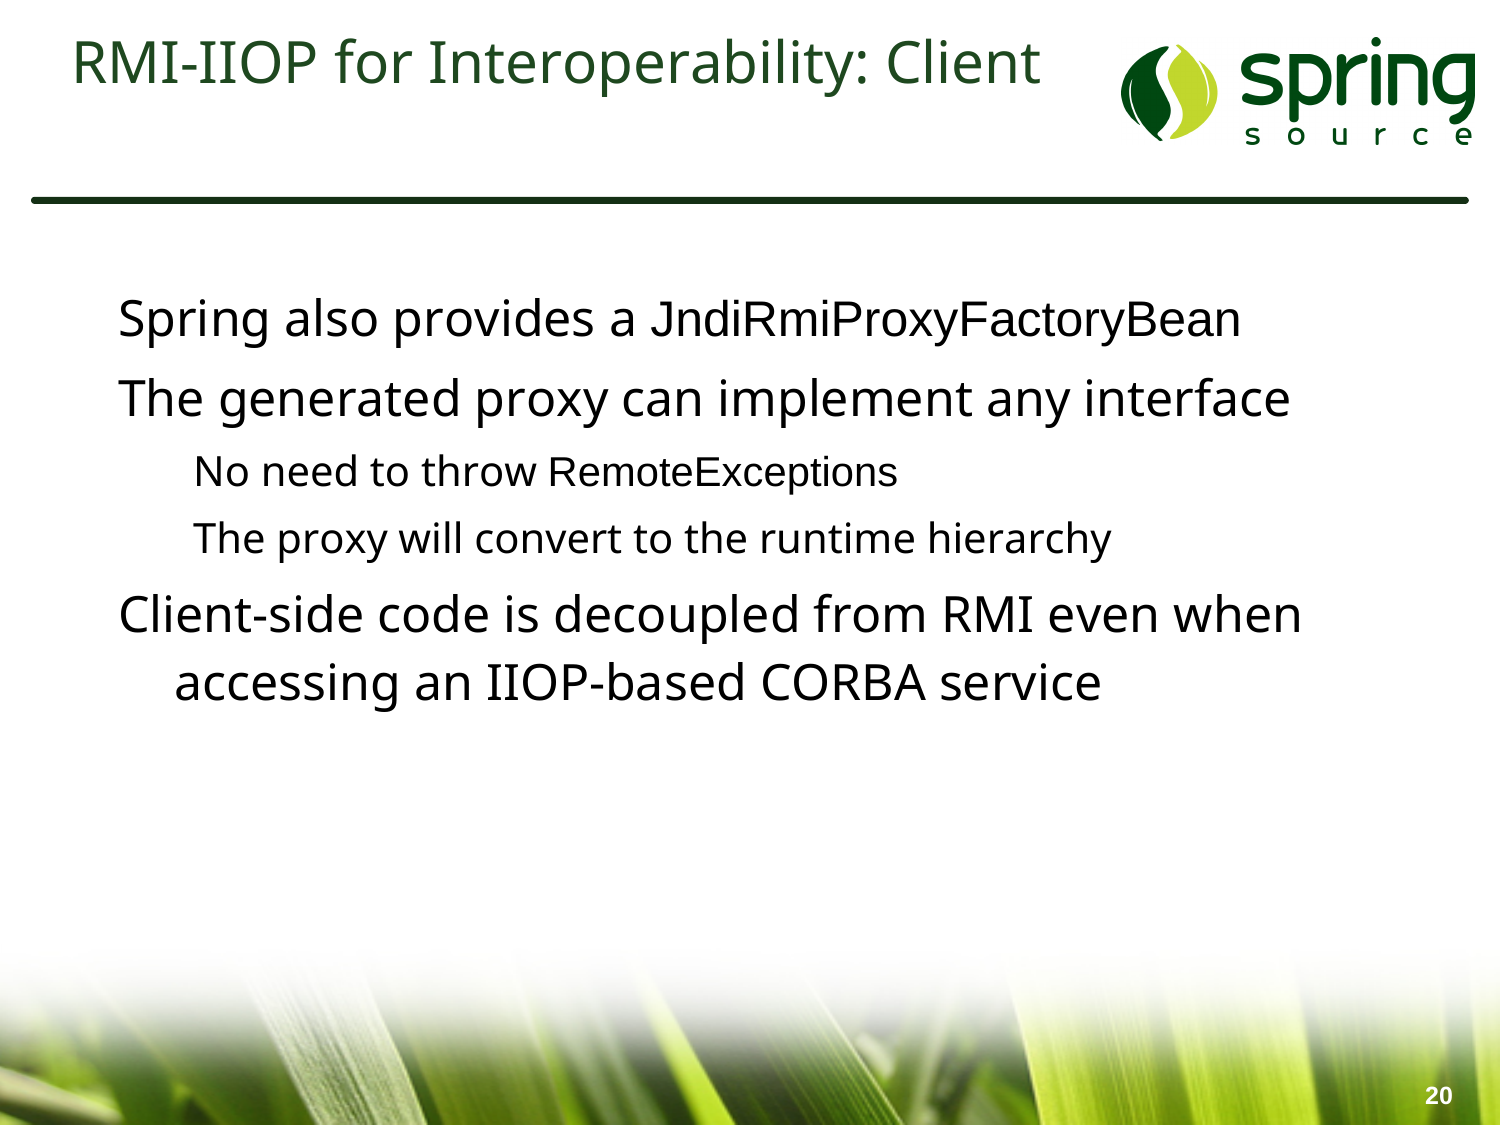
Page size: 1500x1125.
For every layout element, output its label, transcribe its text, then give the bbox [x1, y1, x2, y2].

list Spring also provides a JndiRmiProxyFactoryBean The generated proxy can implement any interface No need to throw RemoteExceptions The proxy will convert to the runtime hierarchy Client-side code is decoupled from RMI even when accessing an IIOP-based CORBA service [103, 275, 1394, 938]
picture [1121, 37, 1475, 145]
title RMI-IIOP for Interoperability: Client [56, 13, 1089, 176]
picture [0, 944, 1500, 1125]
